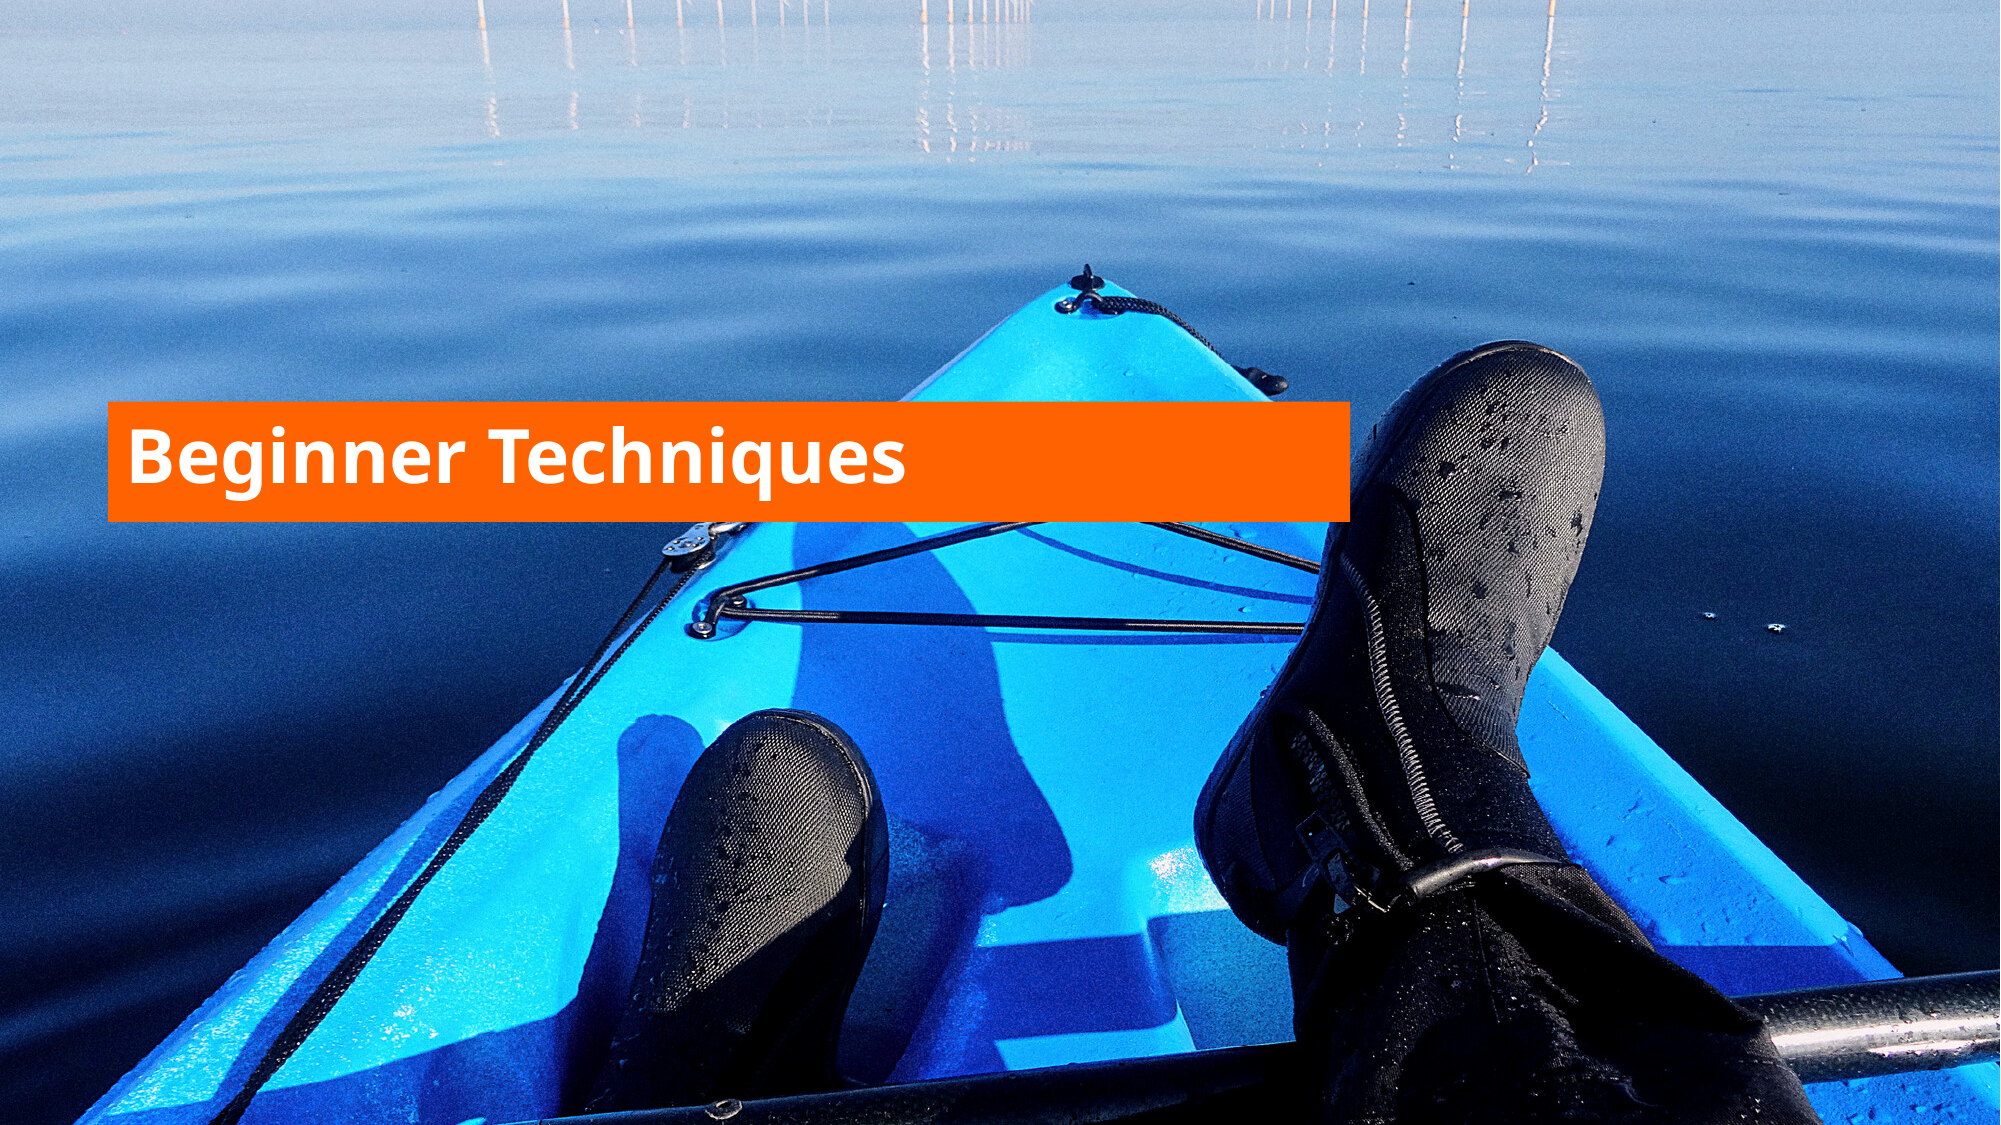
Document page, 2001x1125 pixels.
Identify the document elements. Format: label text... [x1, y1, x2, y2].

picture [0, 0, 2000, 1125]
title Beginner Techniques [108, 401, 1351, 522]
